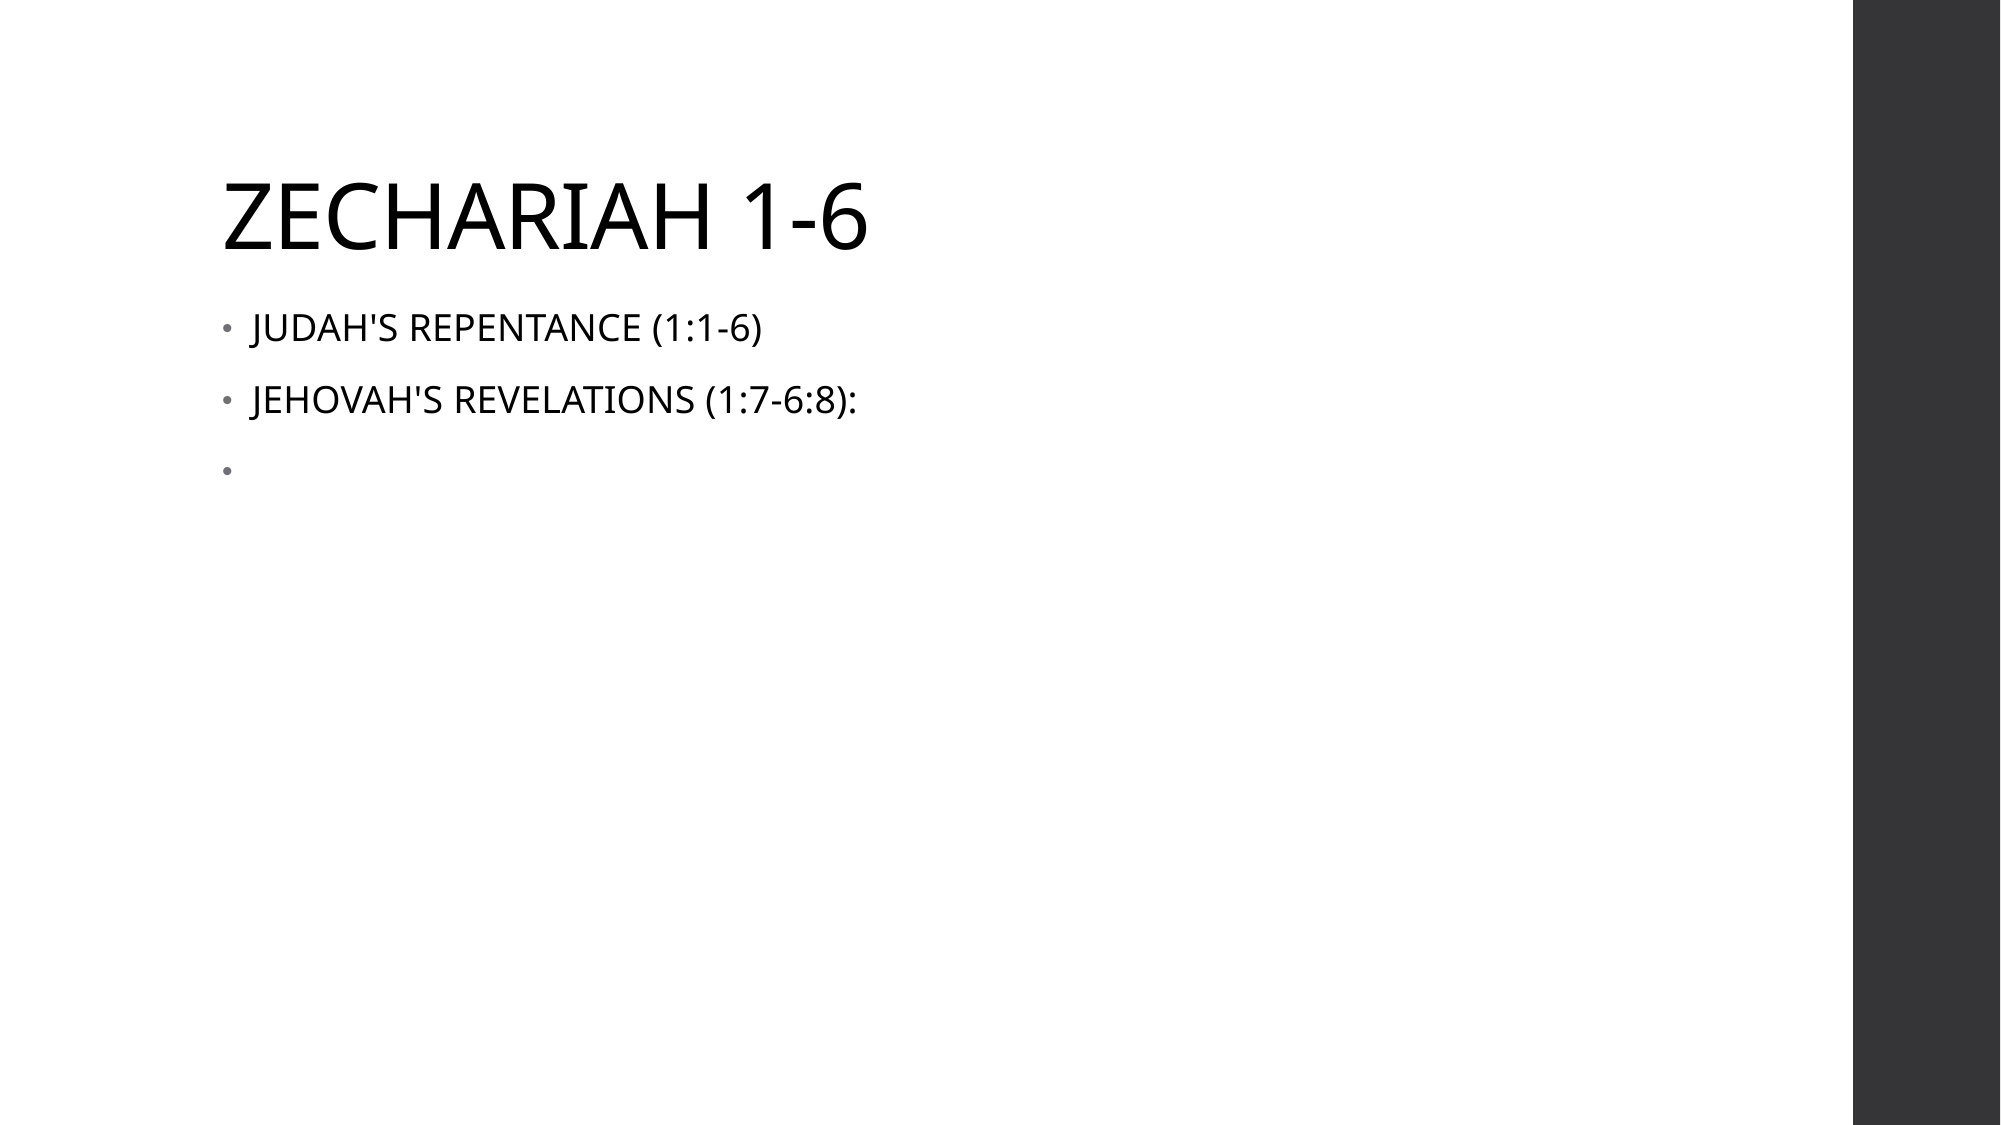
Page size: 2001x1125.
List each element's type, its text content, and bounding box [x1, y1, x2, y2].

list JUDAH'S REPENTANCE (1:1-6) JEHOVAH'S REVELATIONS (1:7-6:8): [206, 299, 1617, 1014]
title ZECHARIAH 1-6 [206, 60, 1797, 278]
